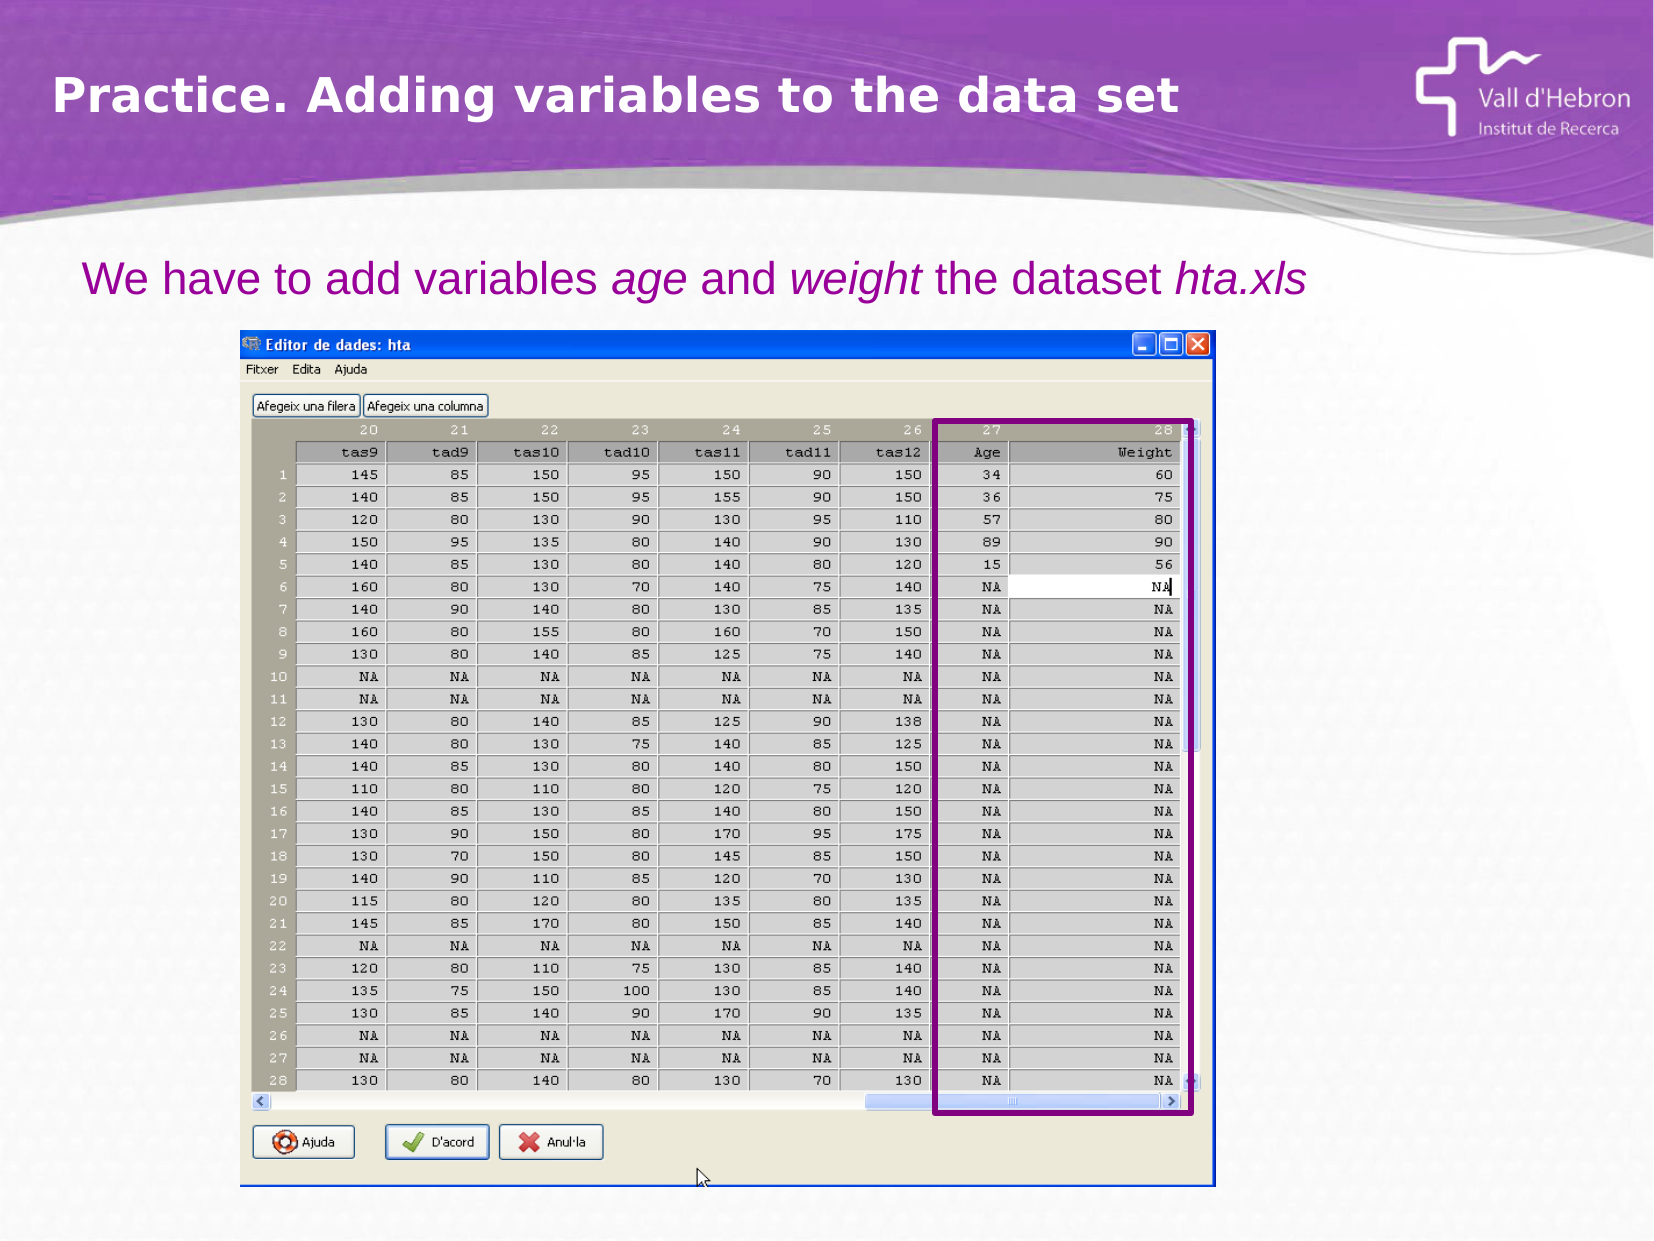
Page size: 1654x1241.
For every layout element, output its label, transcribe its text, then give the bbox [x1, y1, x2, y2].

picture [0, 0, 1654, 1241]
text_box Practice. Adding variables to the data set [51, 67, 1182, 134]
text_box We have to add variables age and weight the dataset hta.xls [66, 241, 1497, 312]
